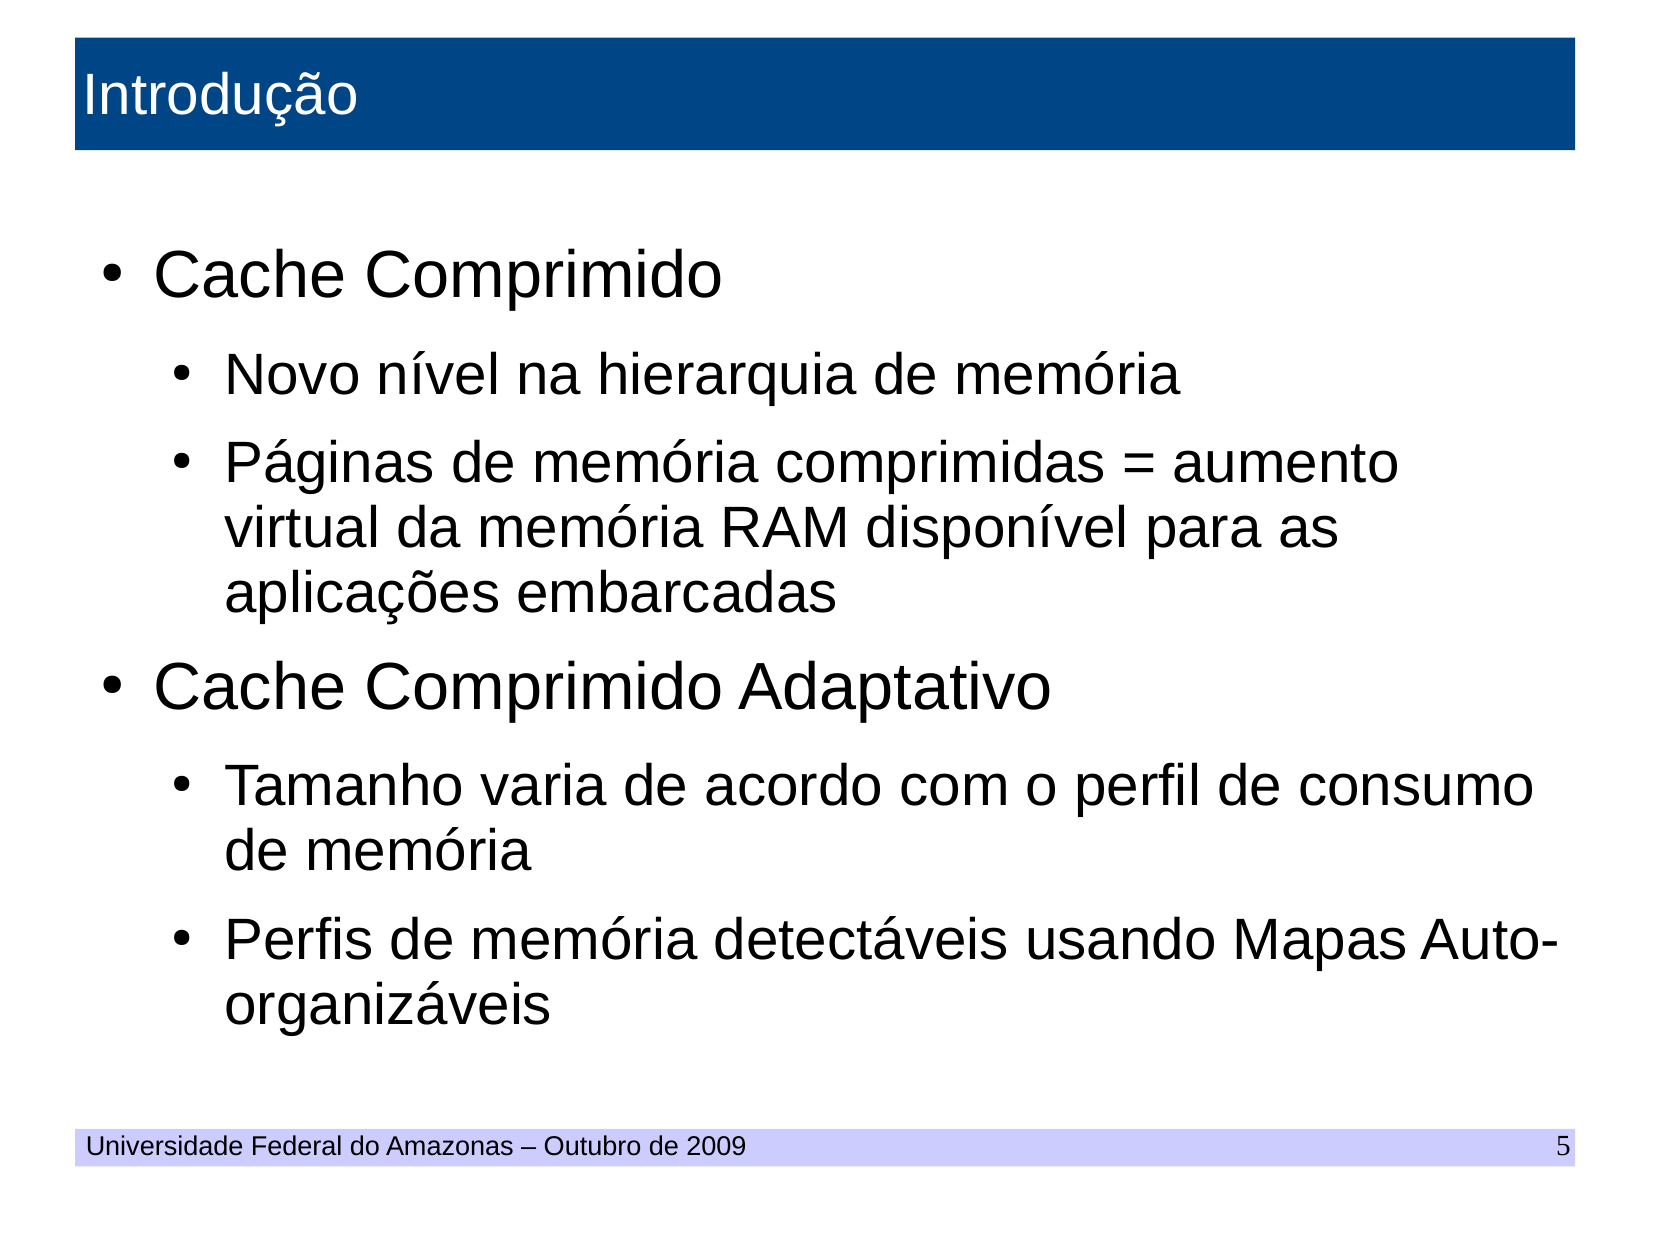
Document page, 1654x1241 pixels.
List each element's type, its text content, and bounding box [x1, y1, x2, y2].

title Introdução [82, 43, 1571, 145]
list Cache Comprimido Novo nível na hierarquia de memória Páginas de memória comprimidas = aumento virtual da memória RAM disponível para as aplicações embarcadas Cache Comprimido Adaptativo Tamanho varia de acordo com o perfil de consumo de memória Perfis de memória detectáveis usando Mapas Auto-organizáveis [82, 237, 1571, 1056]
